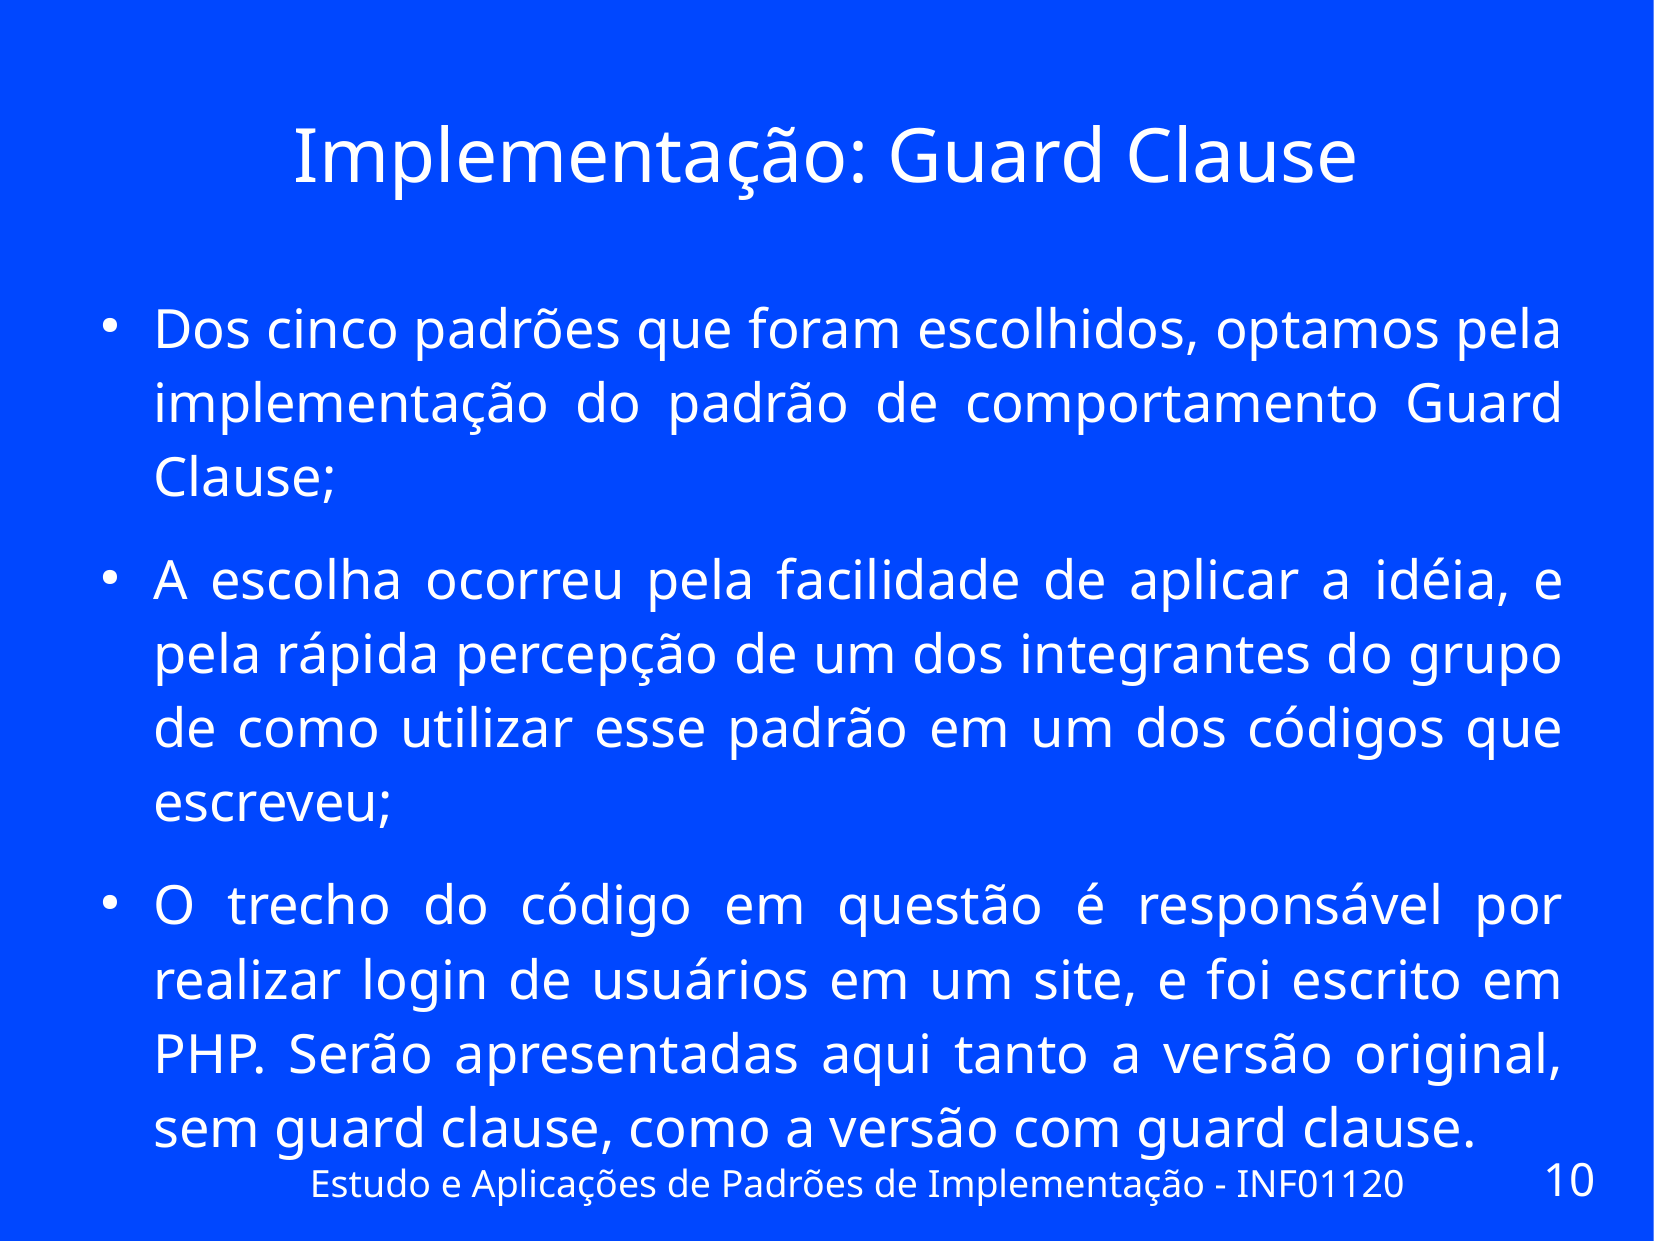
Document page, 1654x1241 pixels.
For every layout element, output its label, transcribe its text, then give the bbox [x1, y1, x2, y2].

list Dos cinco padrões que foram escolhidos, optamos pela implementação do padrão de comportamento Guard Clause; A escolha ocorreu pela facilidade de aplicar a idéia, e pela rápida percepção de um dos integrantes do grupo de como utilizar esse padrão em um dos códigos que escreveu; O trecho do código em questão é responsável por realizar login de usuários em um site, e foi escrito em PHP. Serão apresentadas aqui tanto a versão original, sem guard clause, como a versão com guard clause. [82, 290, 1565, 1123]
title Implementação: Guard Clause [82, 49, 1571, 257]
